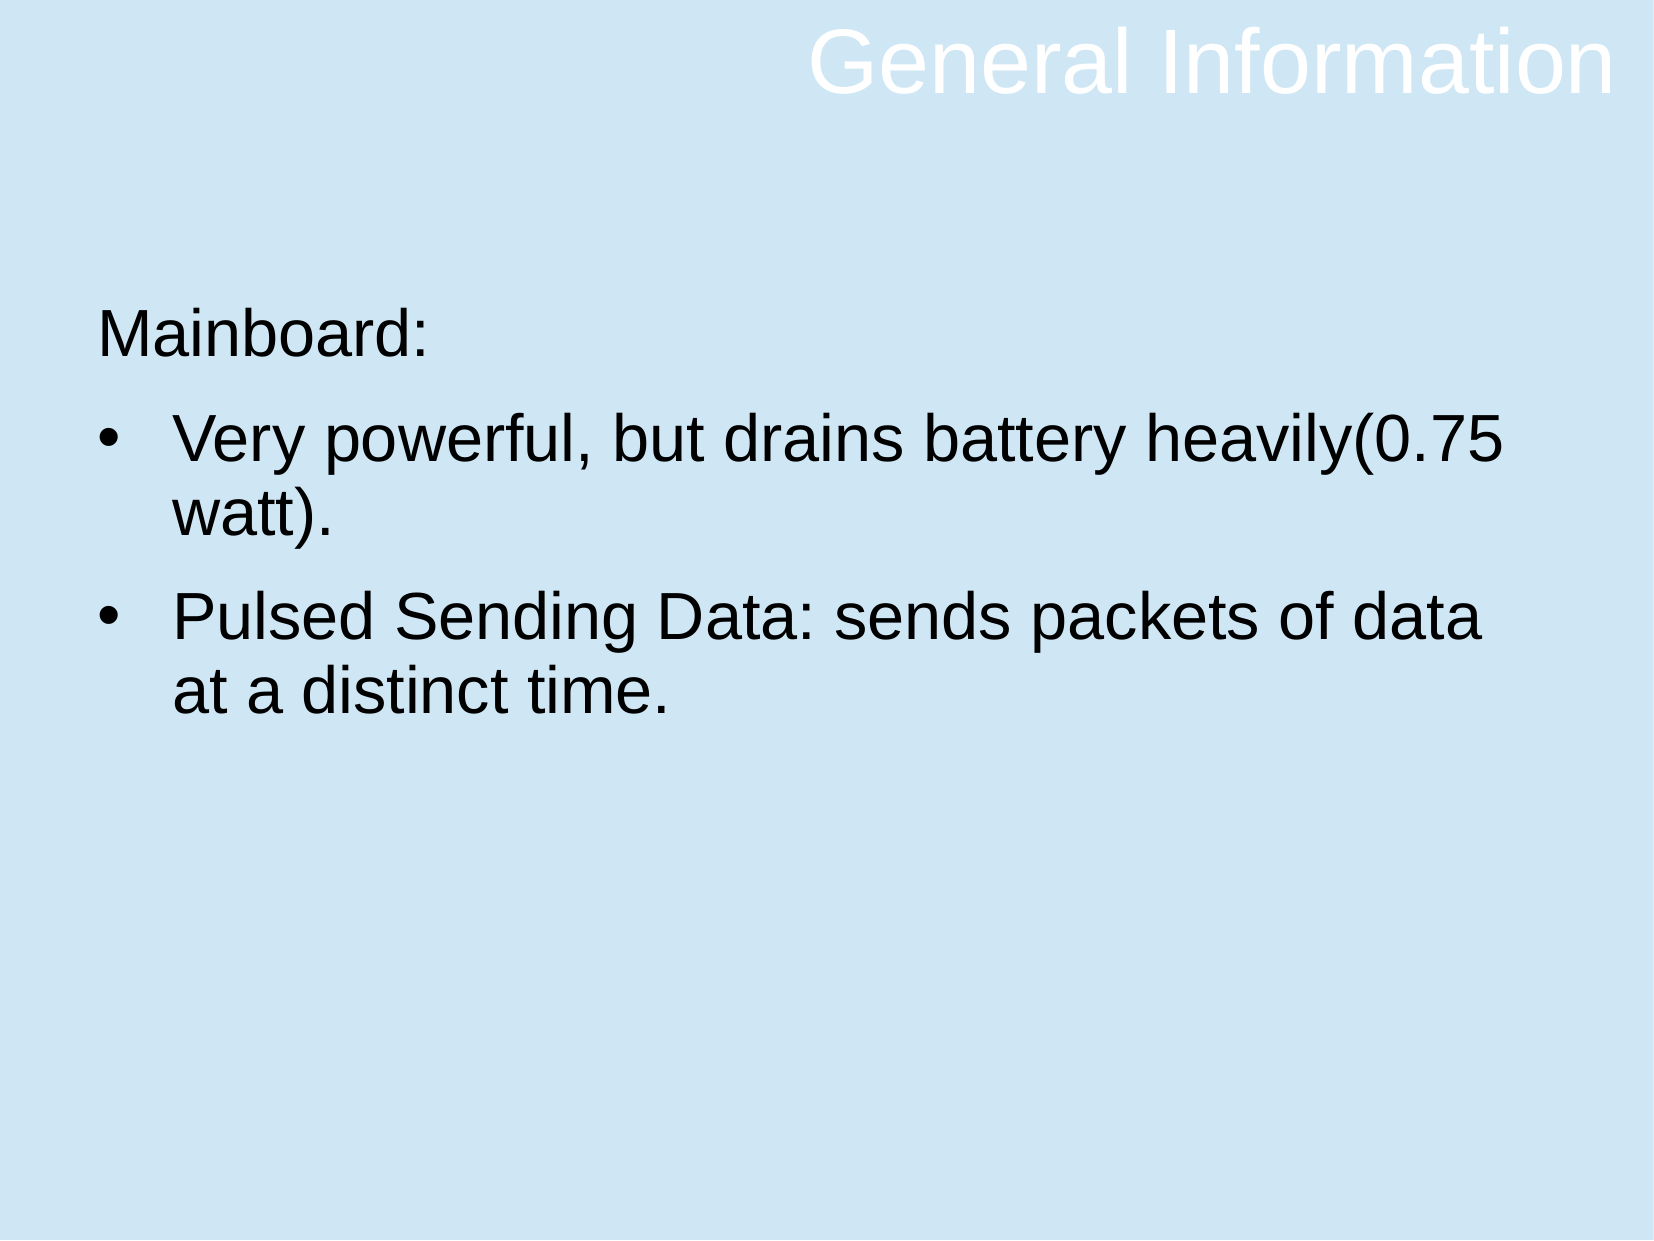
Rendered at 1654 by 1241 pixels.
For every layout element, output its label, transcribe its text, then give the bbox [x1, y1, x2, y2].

title General Information [151, 4, 1633, 226]
list Mainboard: Very powerful, but drains battery heavily(0.75 watt). Pulsed Sending Data: sends packets of data at a distinct time. [82, 290, 1571, 1109]
